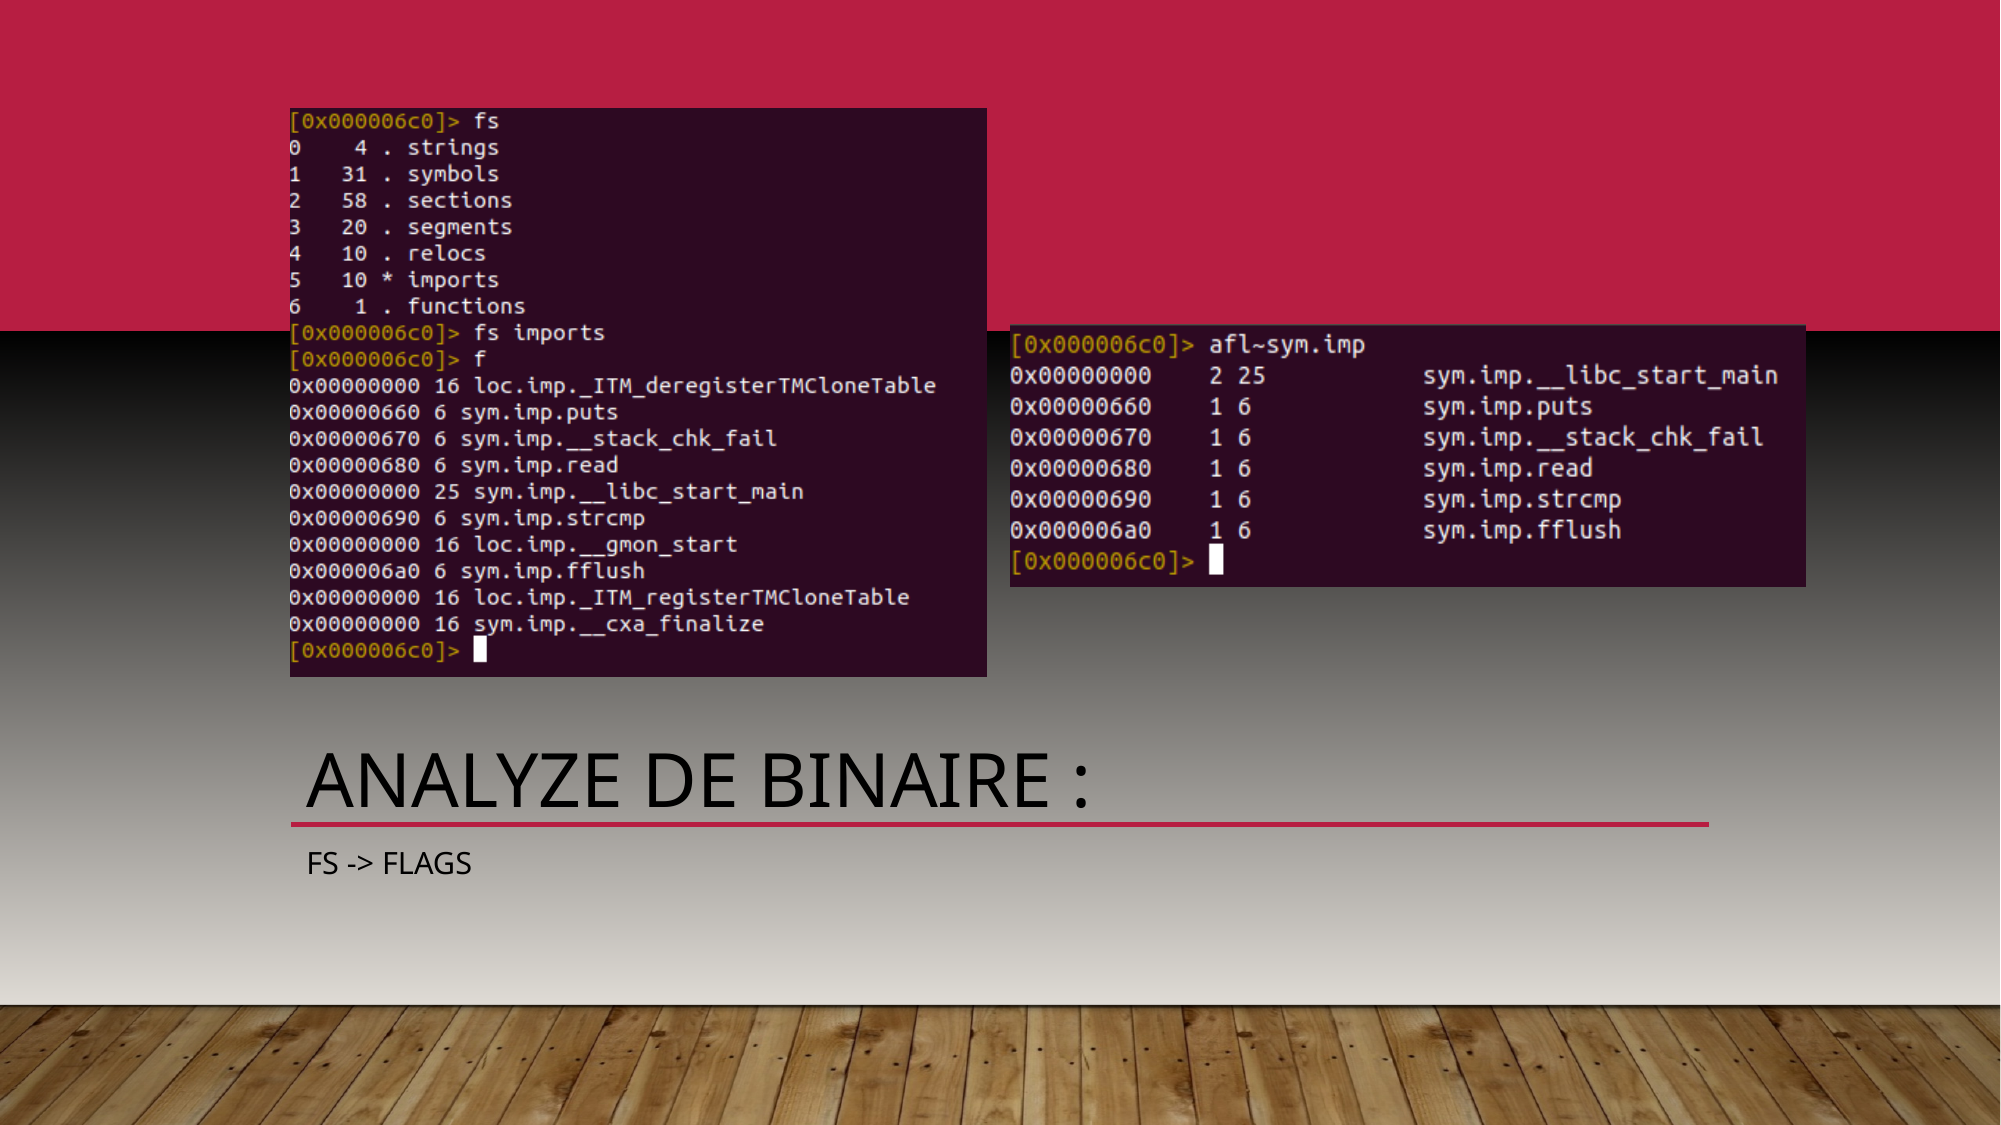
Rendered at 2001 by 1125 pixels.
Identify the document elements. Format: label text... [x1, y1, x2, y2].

list Fs -> flags [291, 827, 1709, 896]
picture [0, 1005, 2000, 1125]
picture [1010, 325, 1806, 587]
title ANALYZE DE BINAIRE : [291, 731, 1709, 822]
picture [290, 108, 987, 677]
text_box [0, 0, 2000, 1005]
